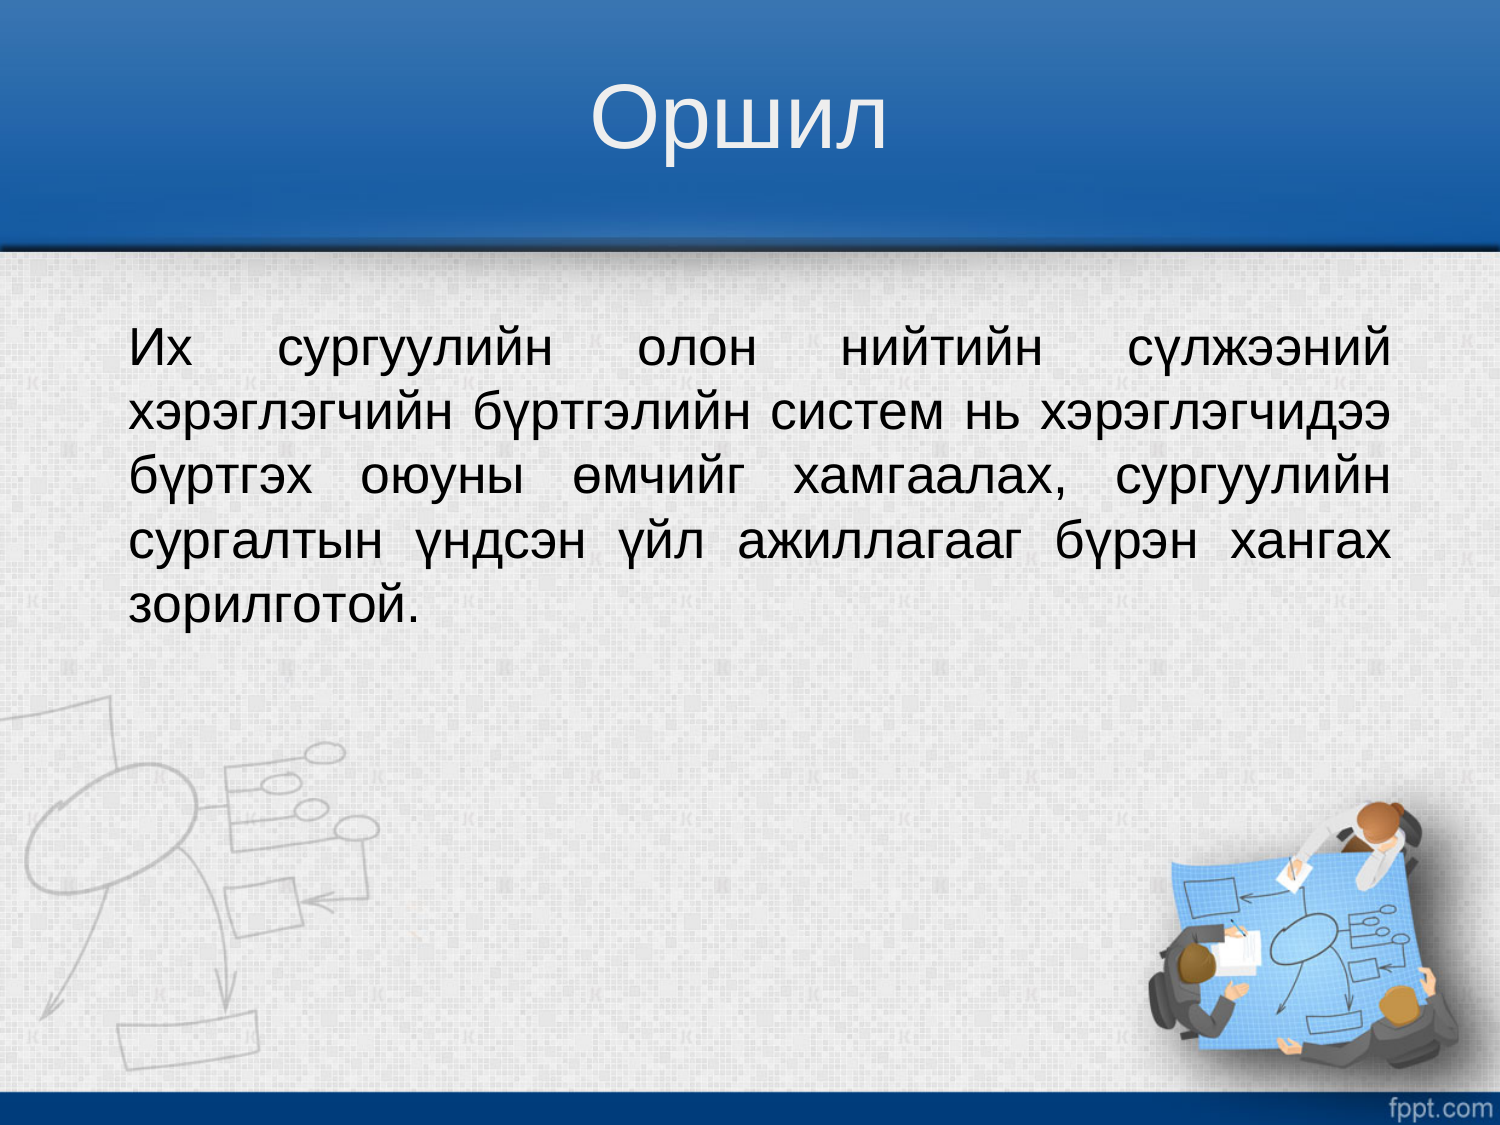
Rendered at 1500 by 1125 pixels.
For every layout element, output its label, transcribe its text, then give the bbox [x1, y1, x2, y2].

list Их сургуулийн олон нийтийн сүлжээний хэрэглэгчийн бүртгэлийн систем нь хэрэглэгчидээ бүртгэх оюуны өмчийг хамгаалах, сургуулийн сургалтын үндсэн үйл ажиллагааг бүрэн хангах зорилготой. [57, 304, 1408, 1047]
title Оршил [64, 30, 1415, 192]
picture [0, 0, 1500, 1125]
